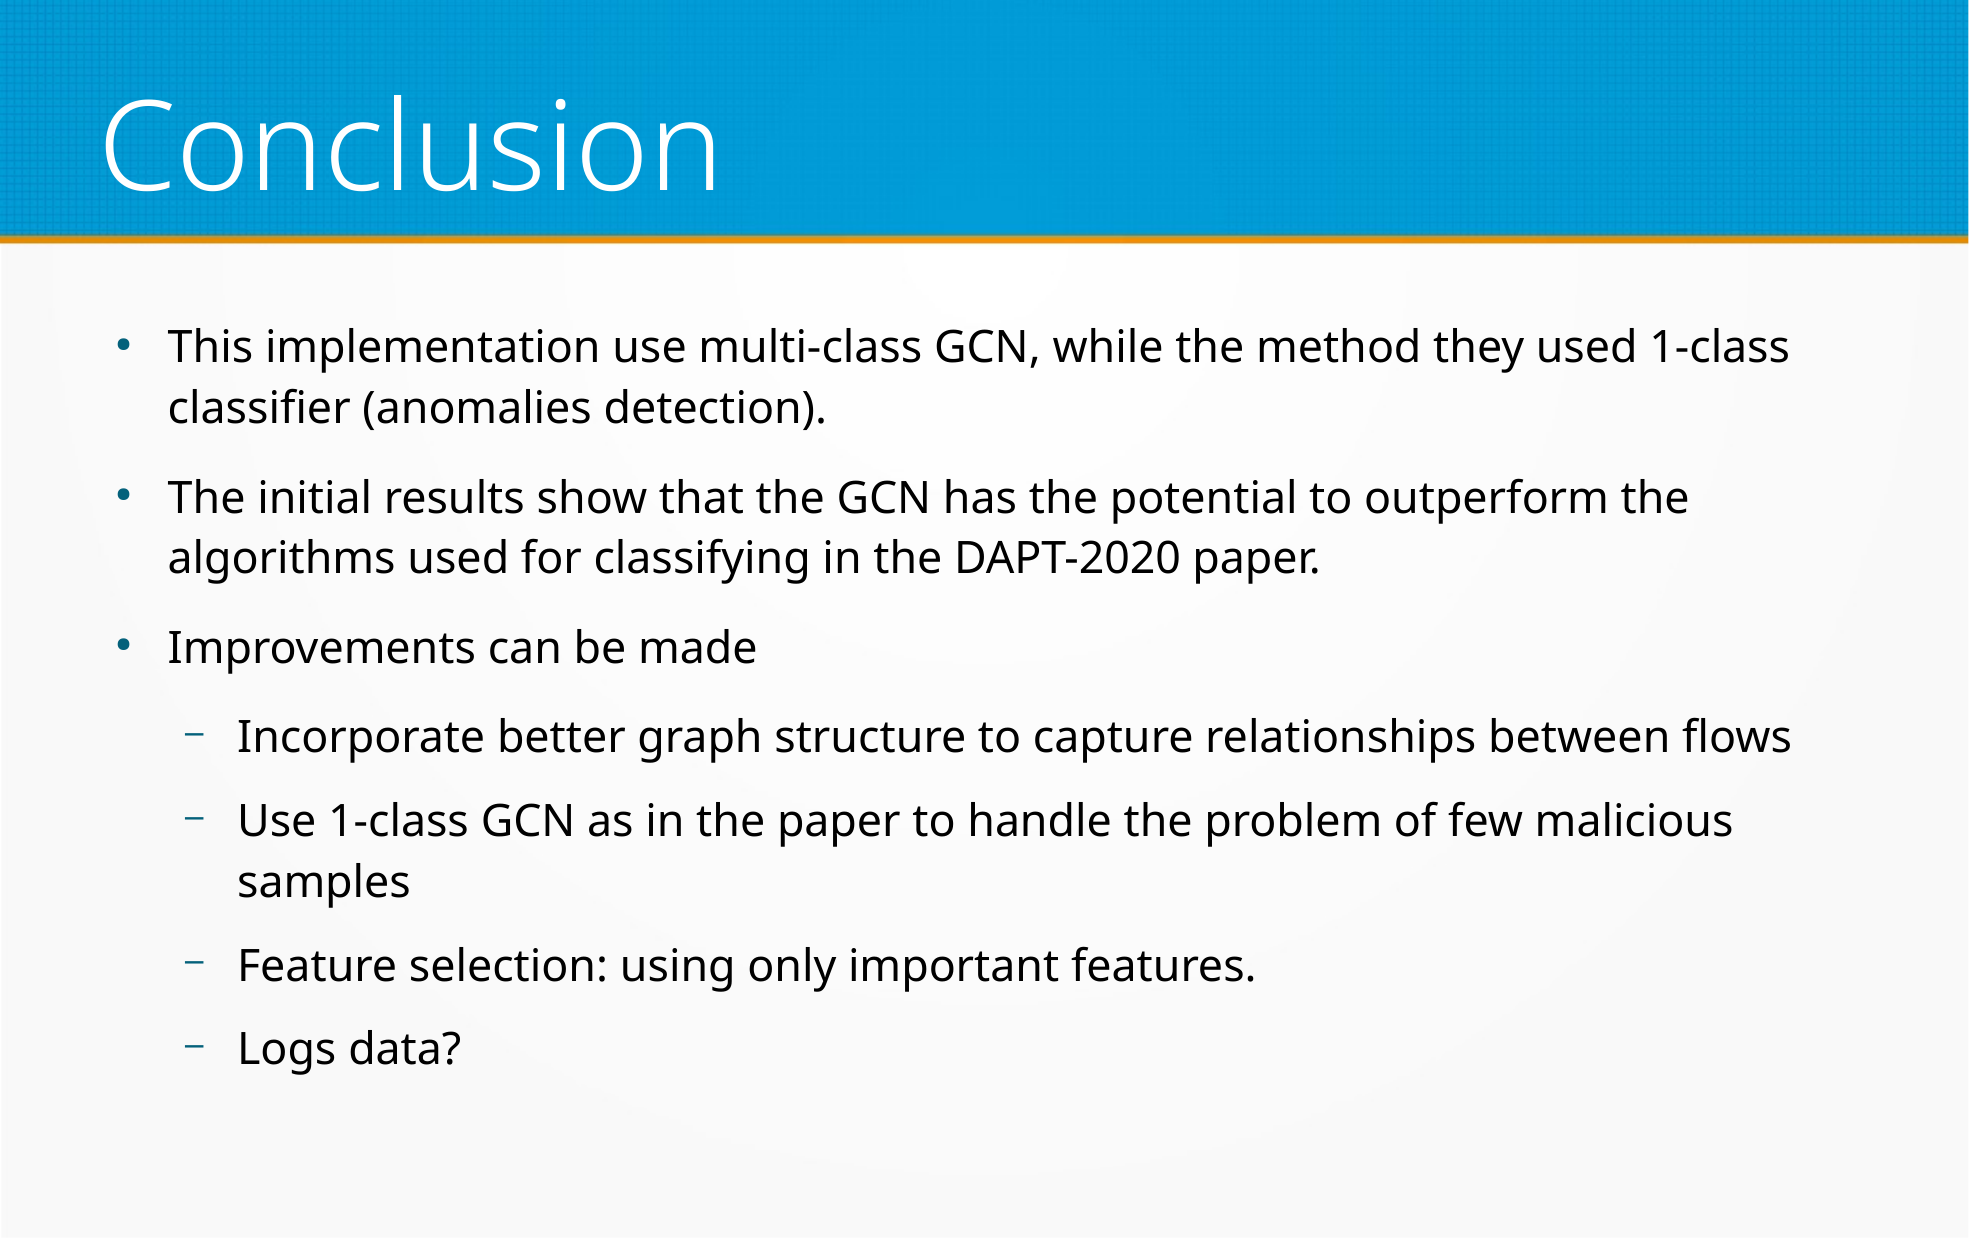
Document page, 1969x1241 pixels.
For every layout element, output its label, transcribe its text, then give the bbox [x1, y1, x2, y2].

title Conclusion [98, 19, 1870, 227]
list This implementation use multi-class GCN, while the method they used 1-class classifier (anomalies detection). The initial results show that the GCN has the potential to outperform the algorithms used for classifying in the DAPT-2020 paper. Improvements can be made Incorporate better graph structure to capture relationships between flows Use 1-class GCN as in the paper to handle the problem of few malicious samples Feature selection: using only important features. Logs data? [98, 315, 1861, 1081]
picture [0, 233, 1969, 1241]
